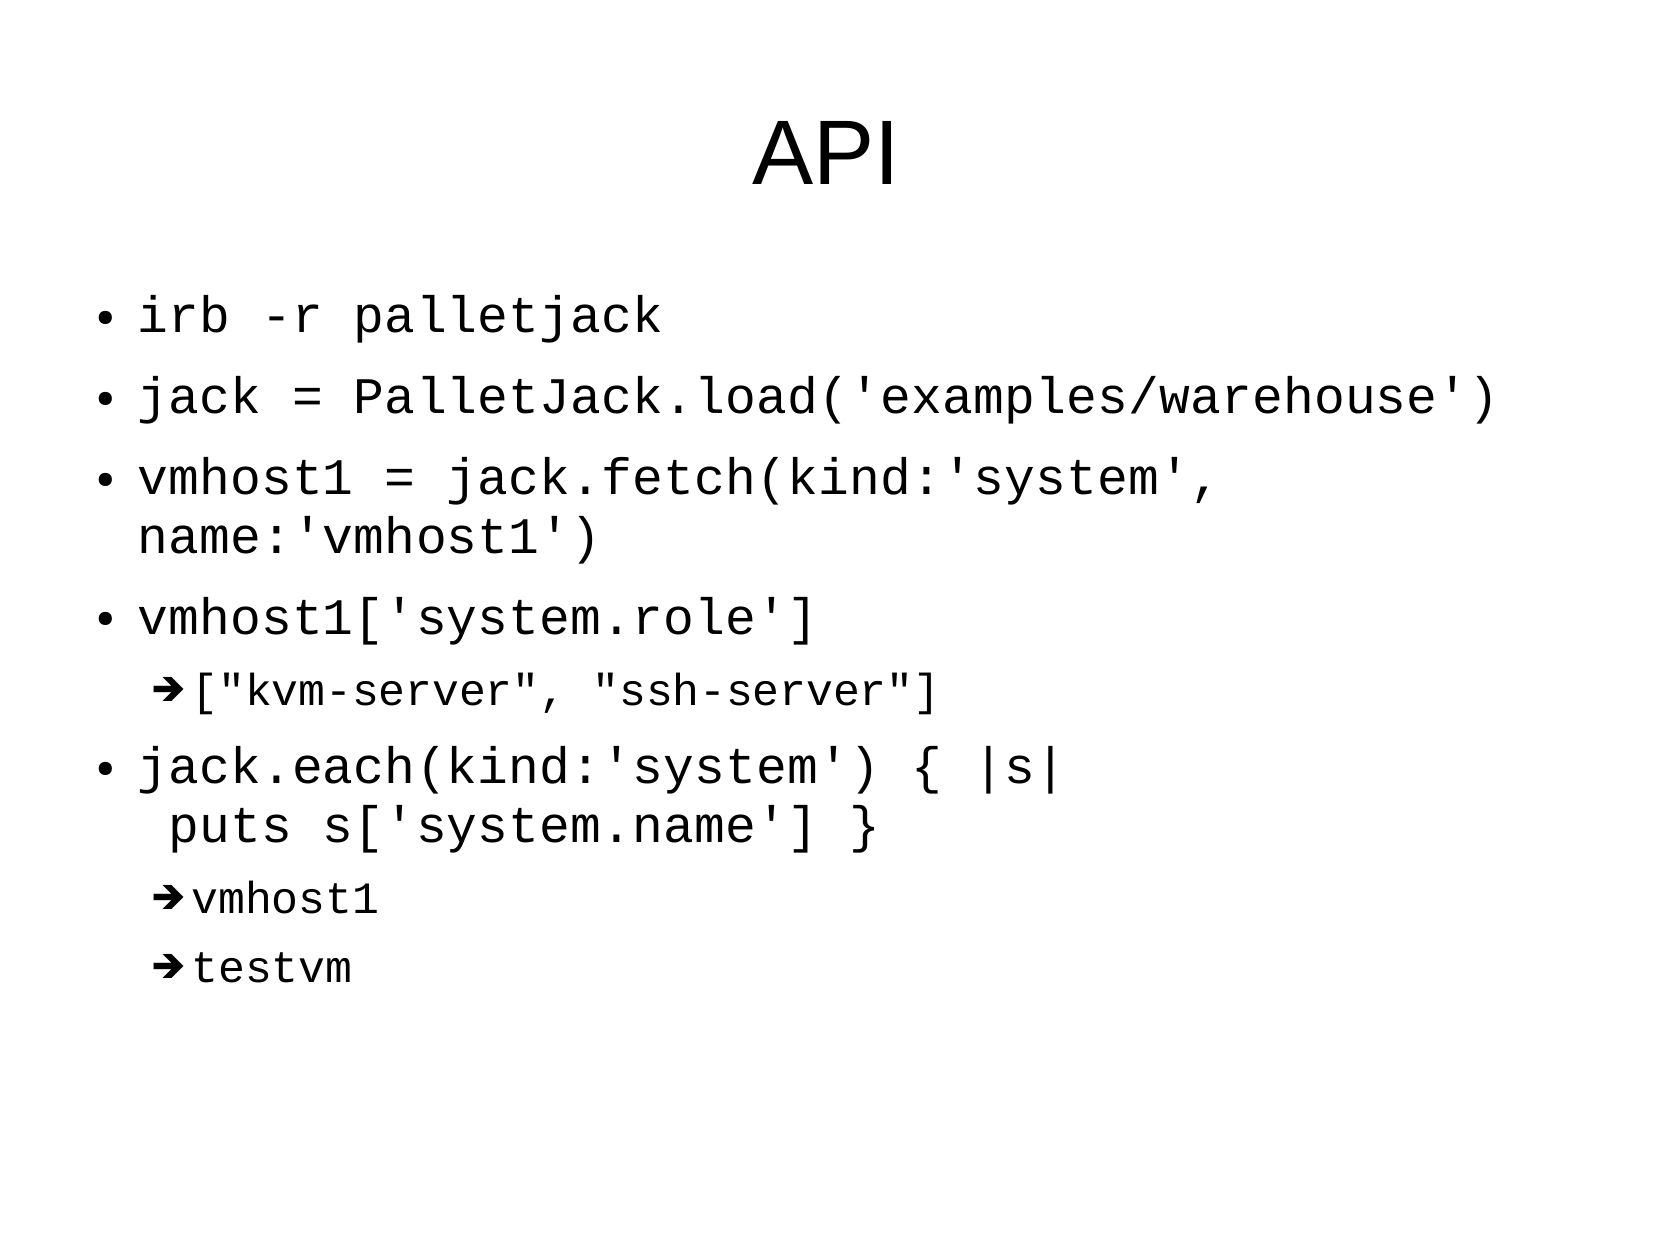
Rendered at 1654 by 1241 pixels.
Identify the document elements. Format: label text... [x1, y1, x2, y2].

title API [82, 49, 1571, 257]
list irb -r palletjack jack = PalletJack.load('examples/warehouse') vmhost1 = jack.fetch(kind:'system', name:'vmhost1') vmhost1['system.role'] ["kvm-server", "ssh-server"] jack.each(kind:'system') { |s| puts s['system.name'] } vmhost1 testvm [82, 290, 1571, 1010]
